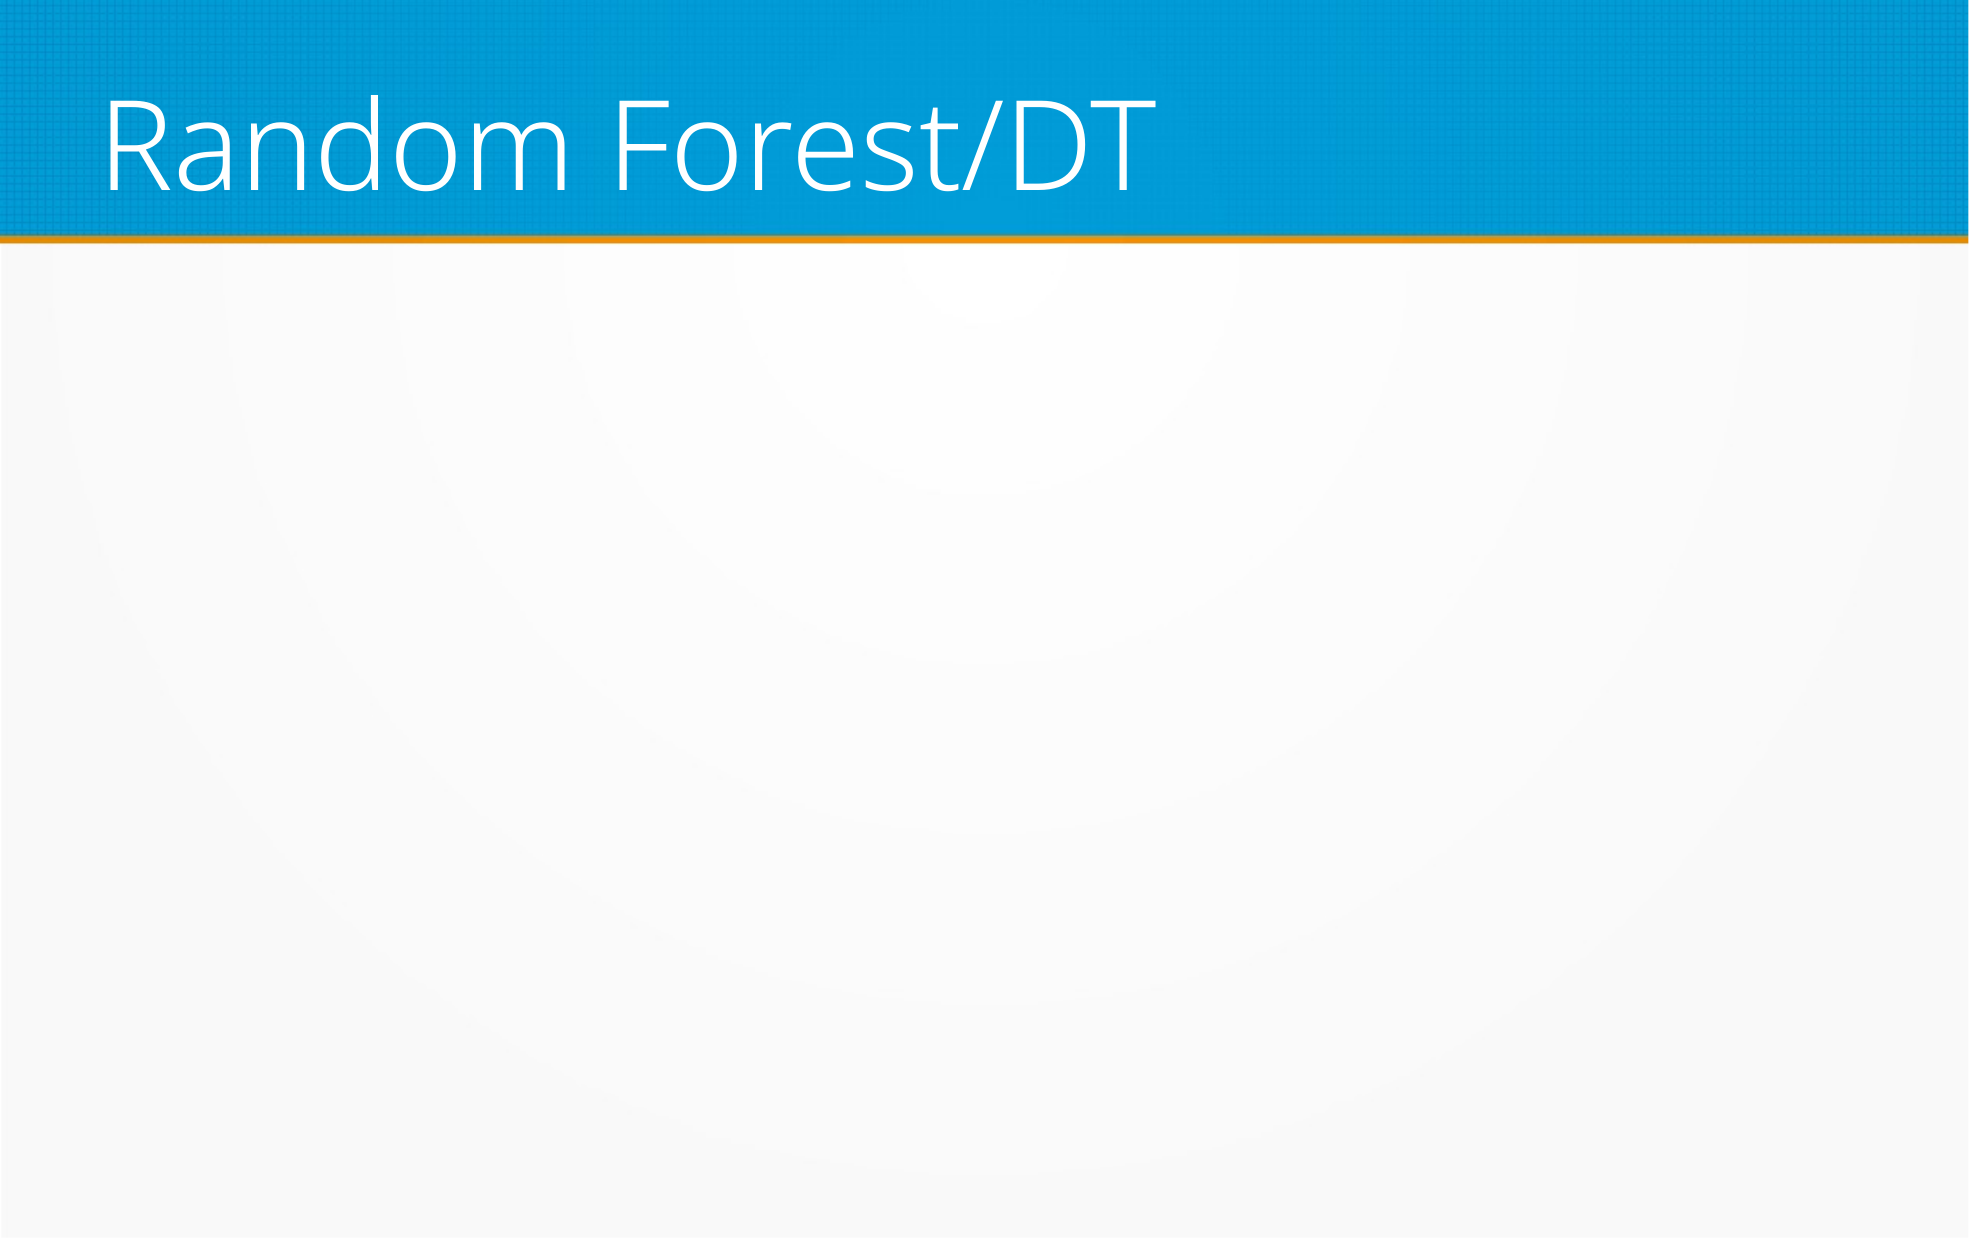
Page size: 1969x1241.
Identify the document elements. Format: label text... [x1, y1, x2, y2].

title Random Forest/DT [98, 19, 1870, 227]
picture [0, 233, 1969, 1241]
